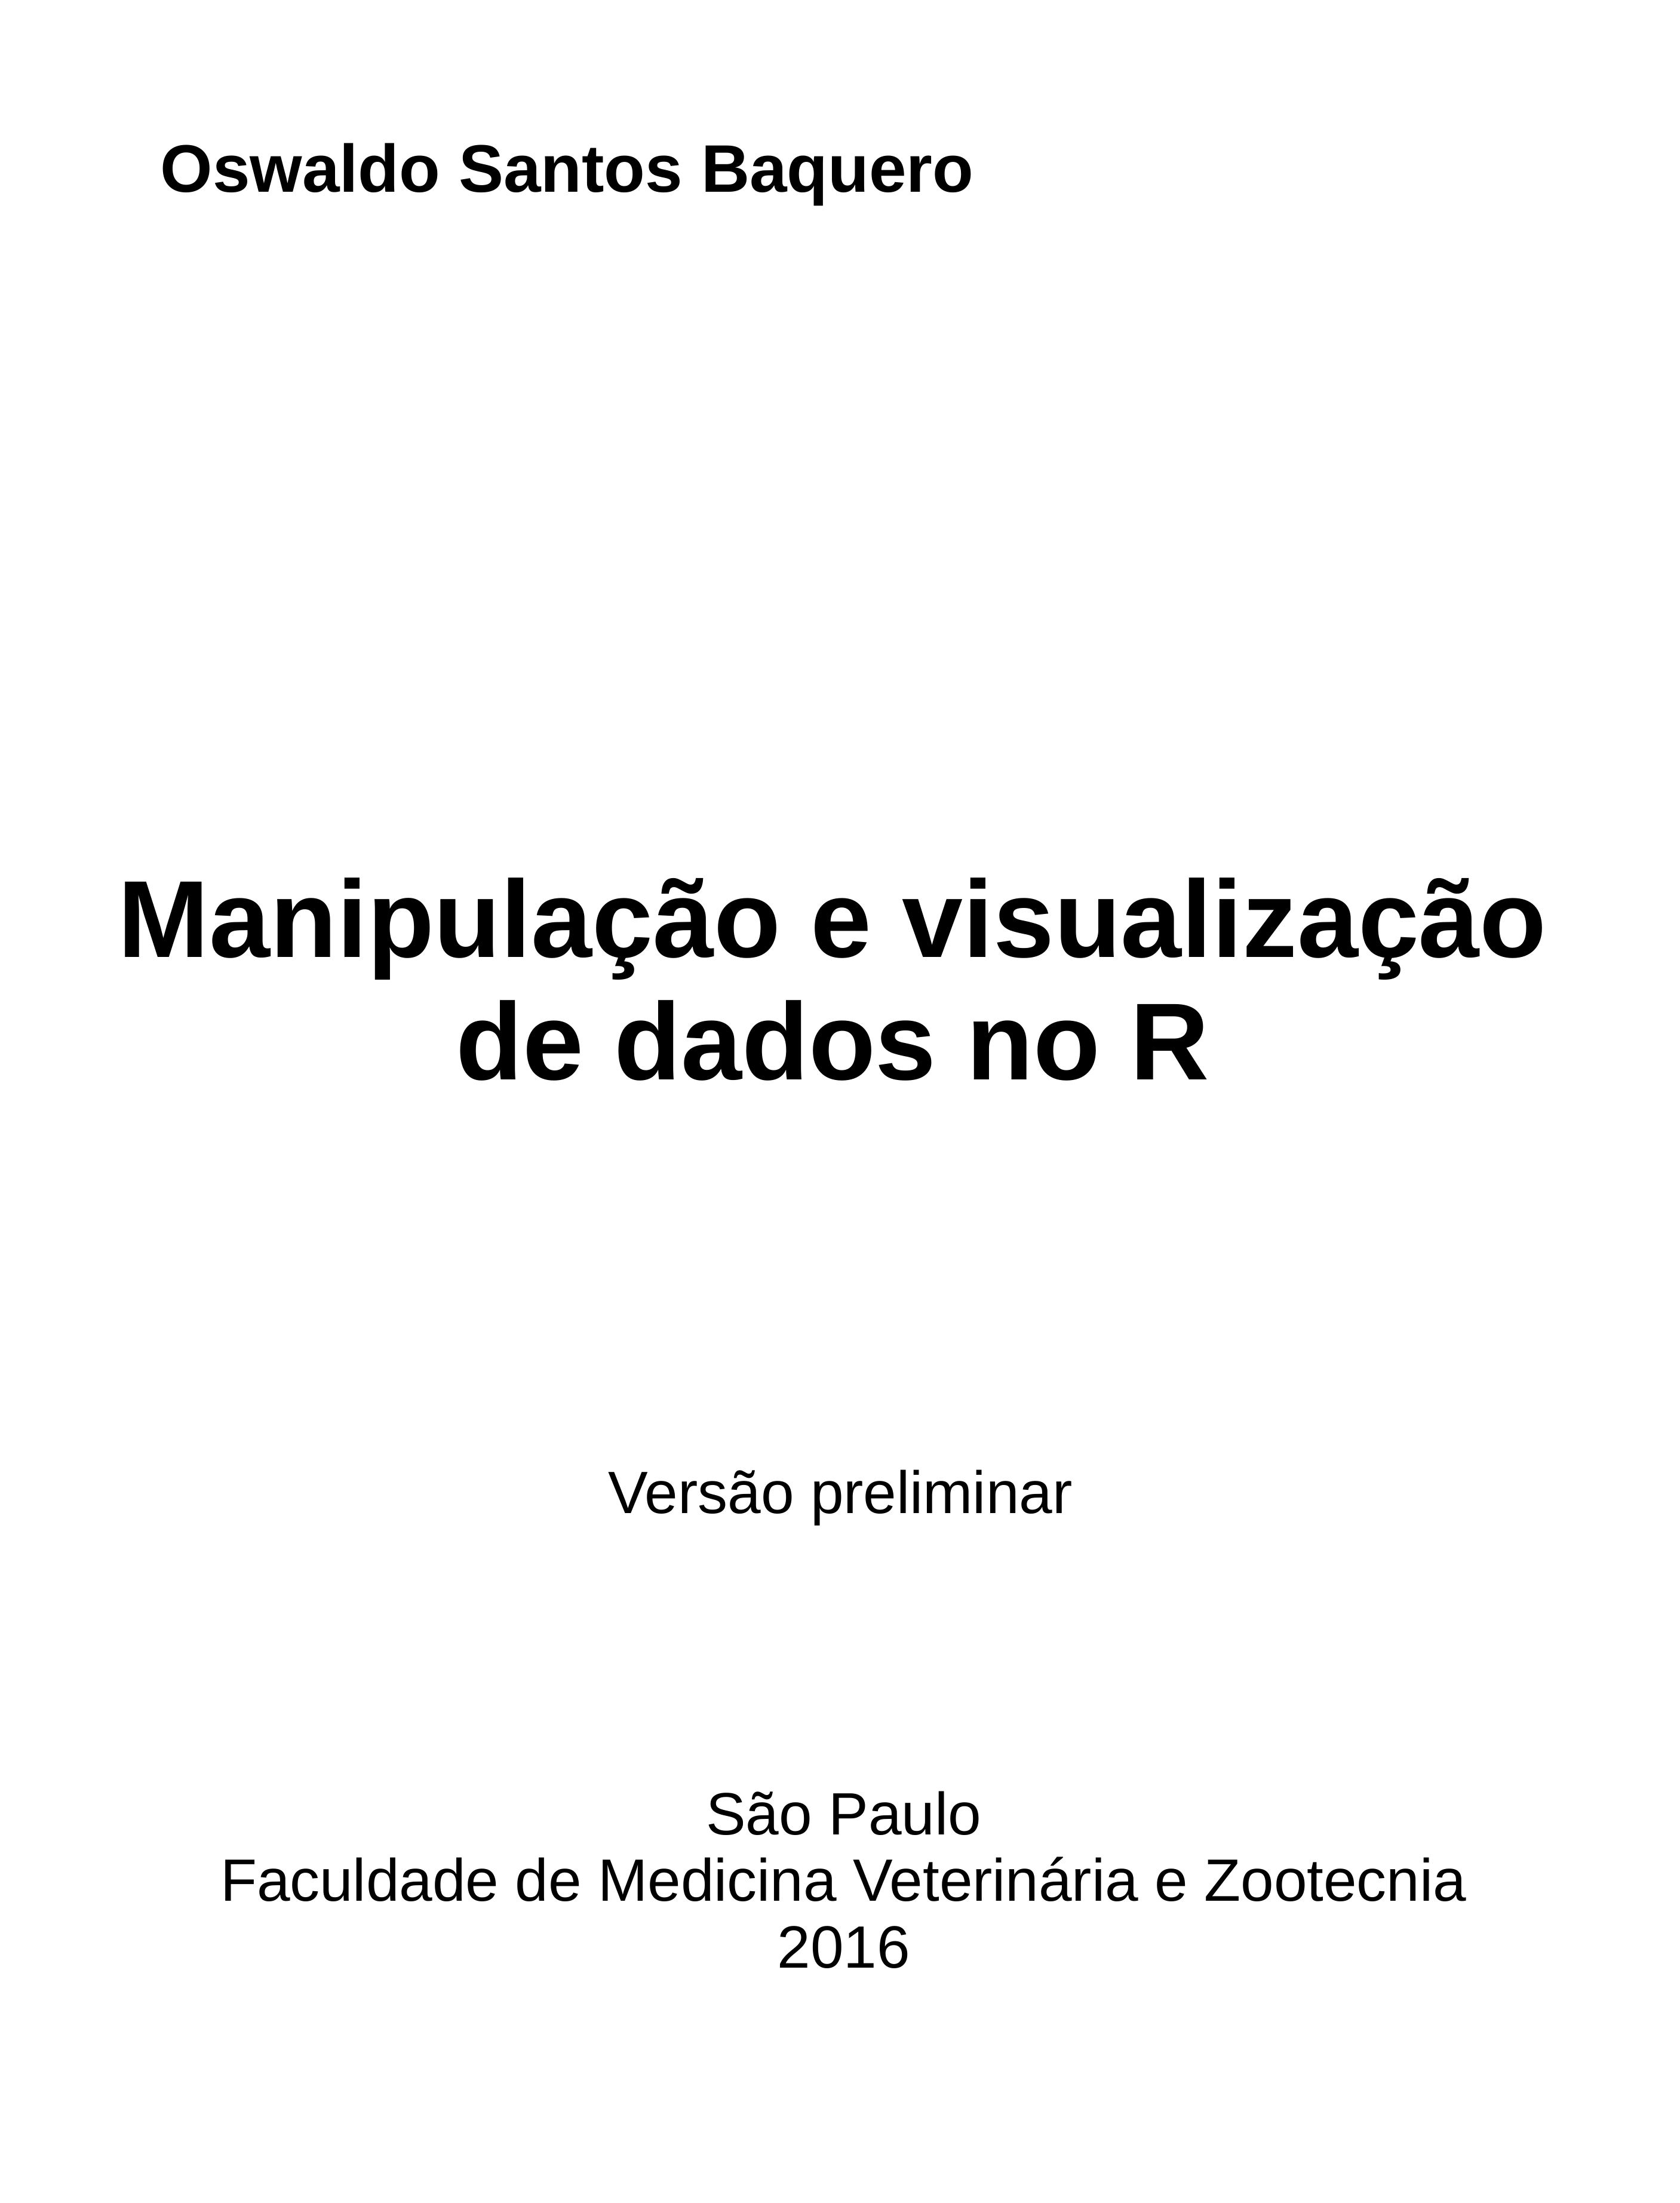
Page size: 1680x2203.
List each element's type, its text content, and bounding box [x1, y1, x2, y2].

text_box Manipulação e visualização de dados no R [109, 854, 1584, 1300]
text_box São Paulo Faculdade de Medicina Veterinária e Zootecnia 2016 [211, 1776, 1485, 2053]
text_box Oswaldo Santos Baquero [151, 127, 1267, 386]
text_box Versão preliminar [599, 1448, 1101, 1668]
